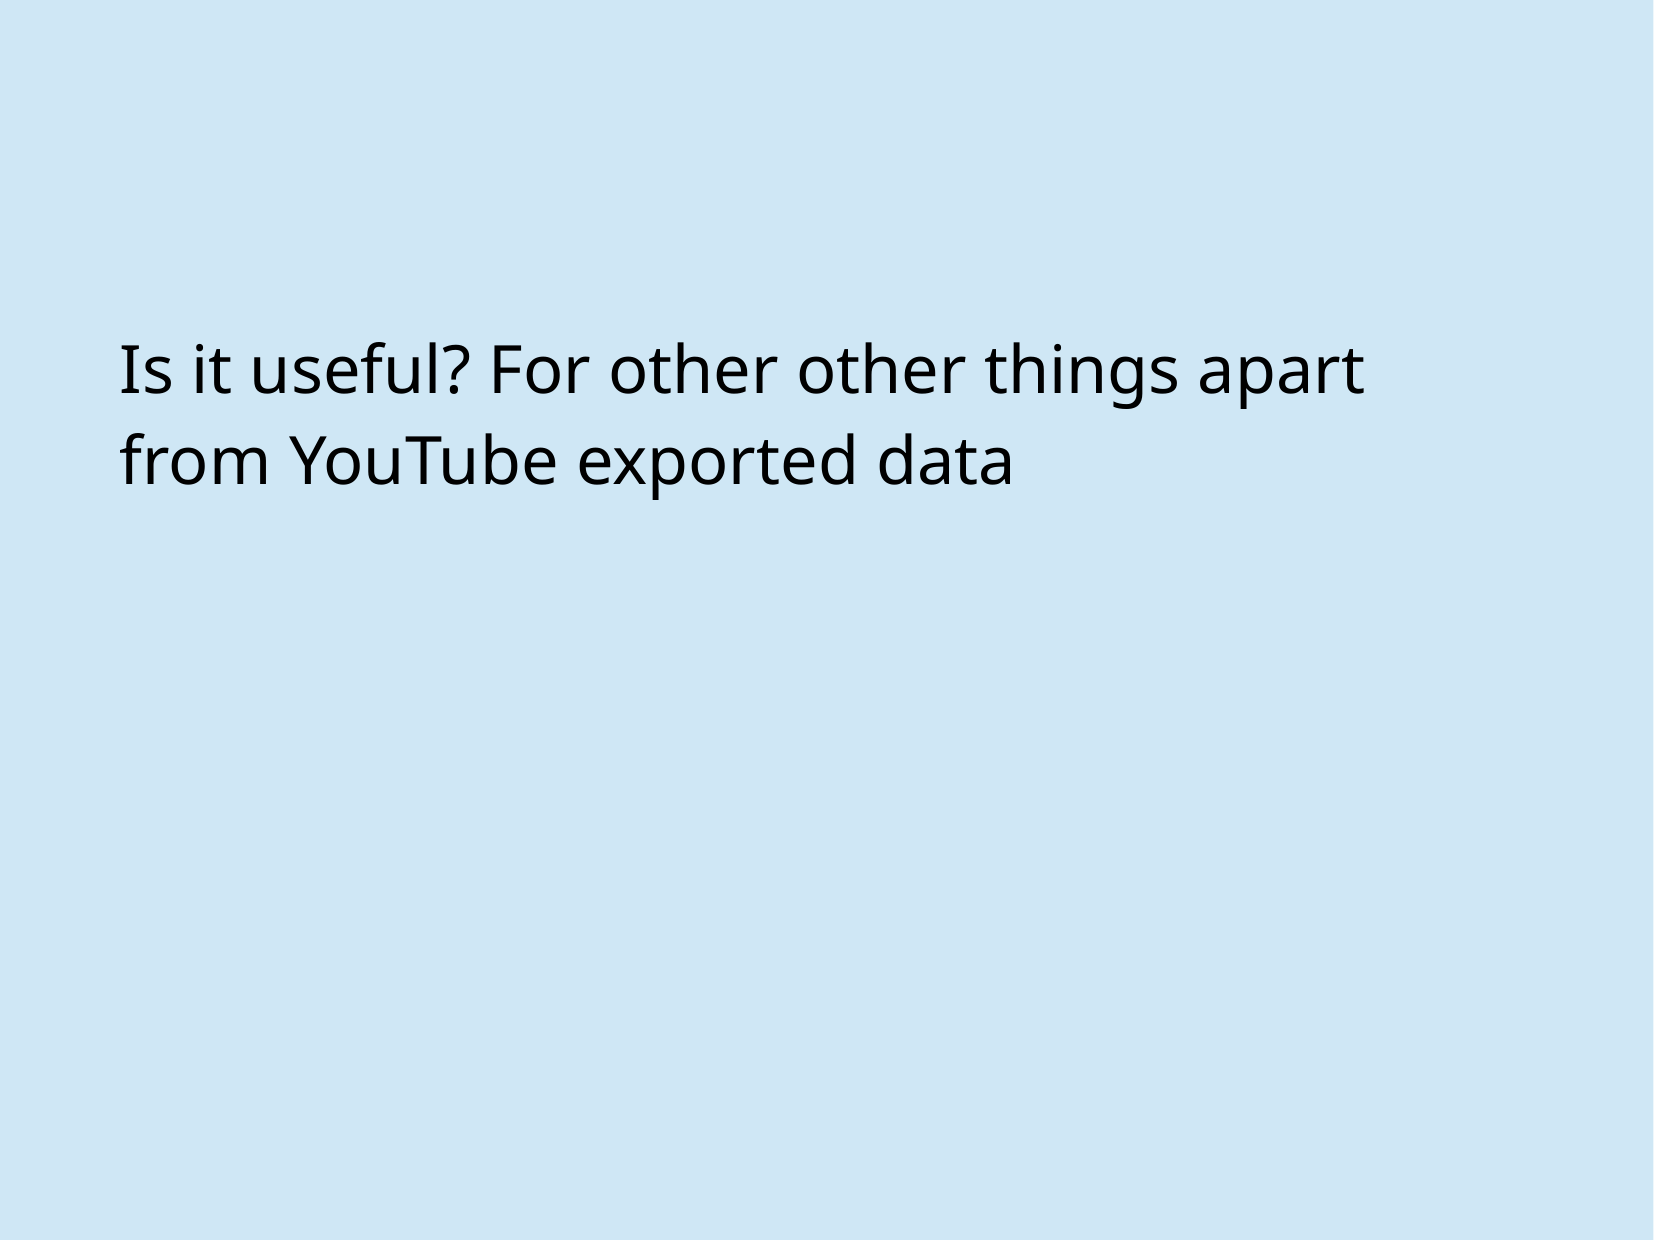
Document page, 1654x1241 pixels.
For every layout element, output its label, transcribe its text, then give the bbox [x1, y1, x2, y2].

text_box Is it useful? For other other things apart from YouTube exported data [105, 315, 1546, 483]
